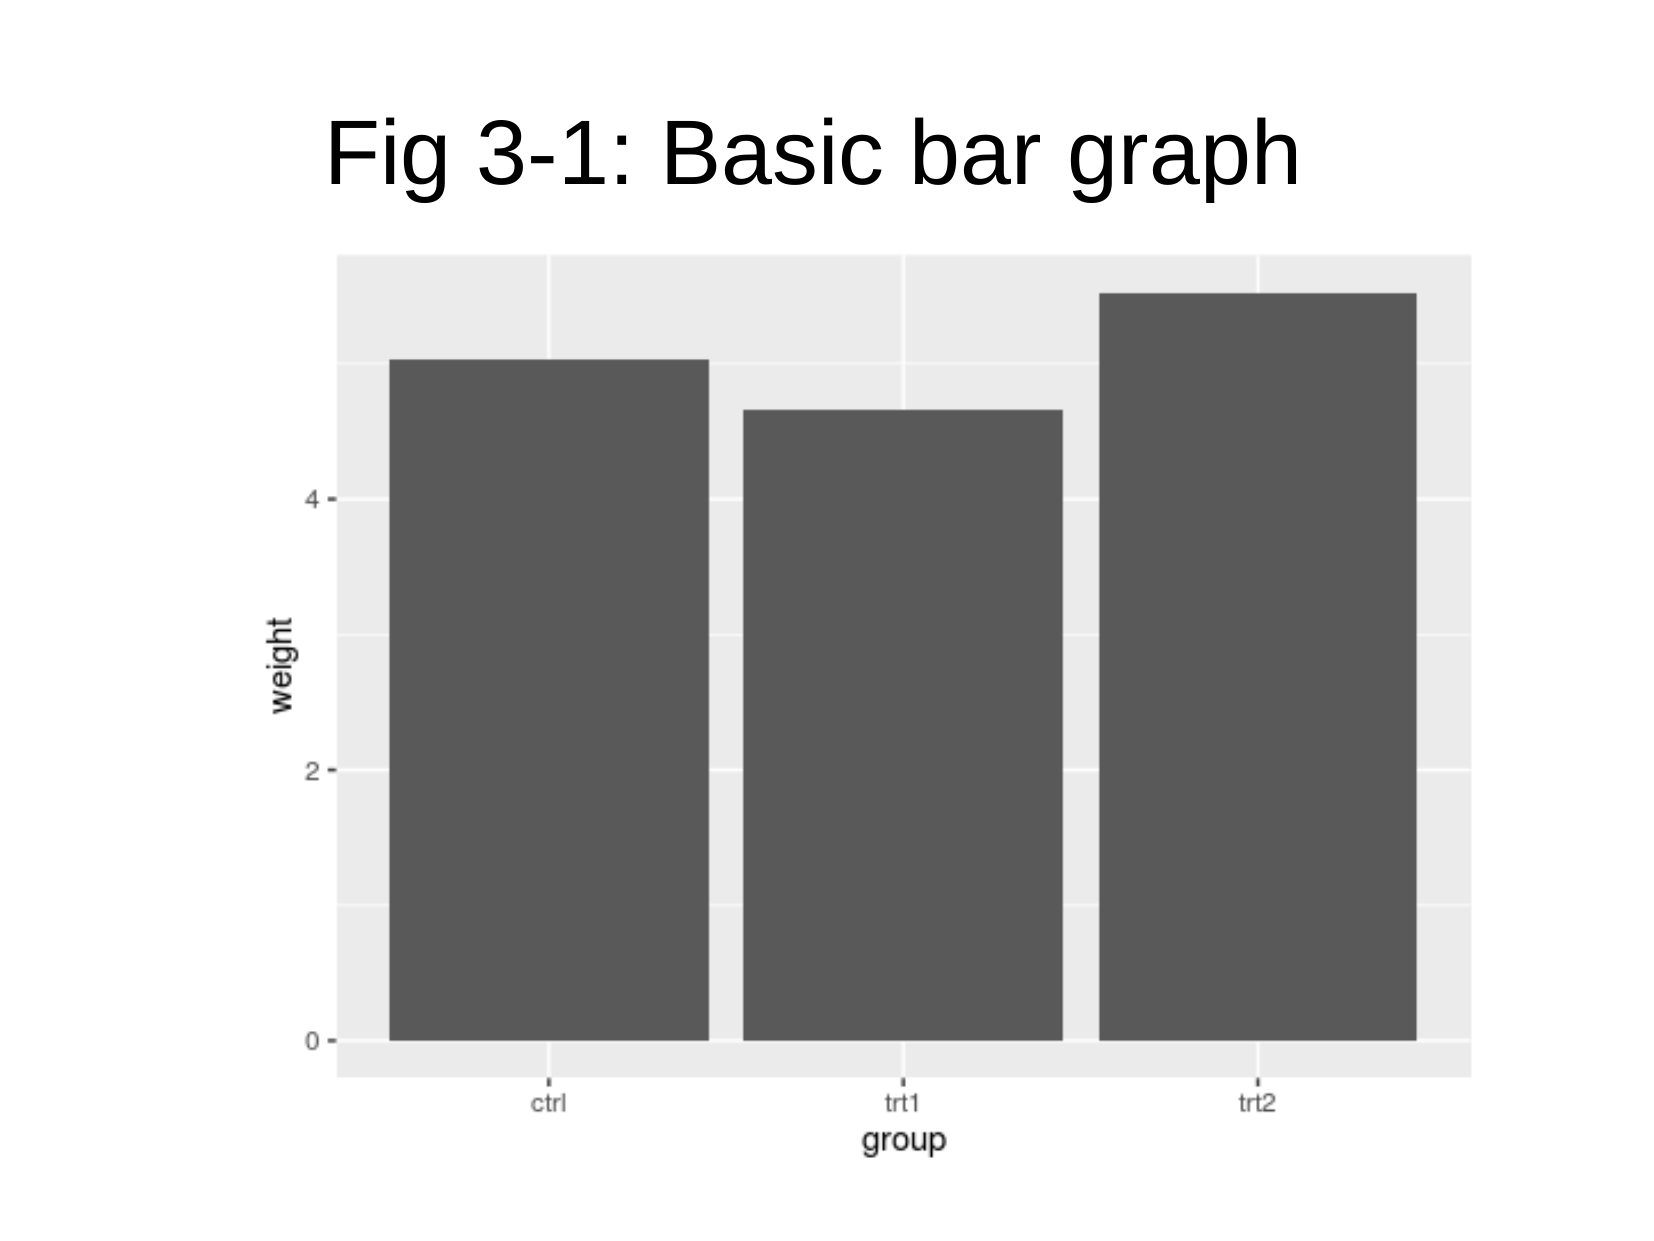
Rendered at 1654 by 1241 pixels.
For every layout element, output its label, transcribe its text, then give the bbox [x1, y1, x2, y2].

picture [244, 239, 1488, 1174]
title Fig 3-1: Basic bar graph [82, 49, 1571, 257]
